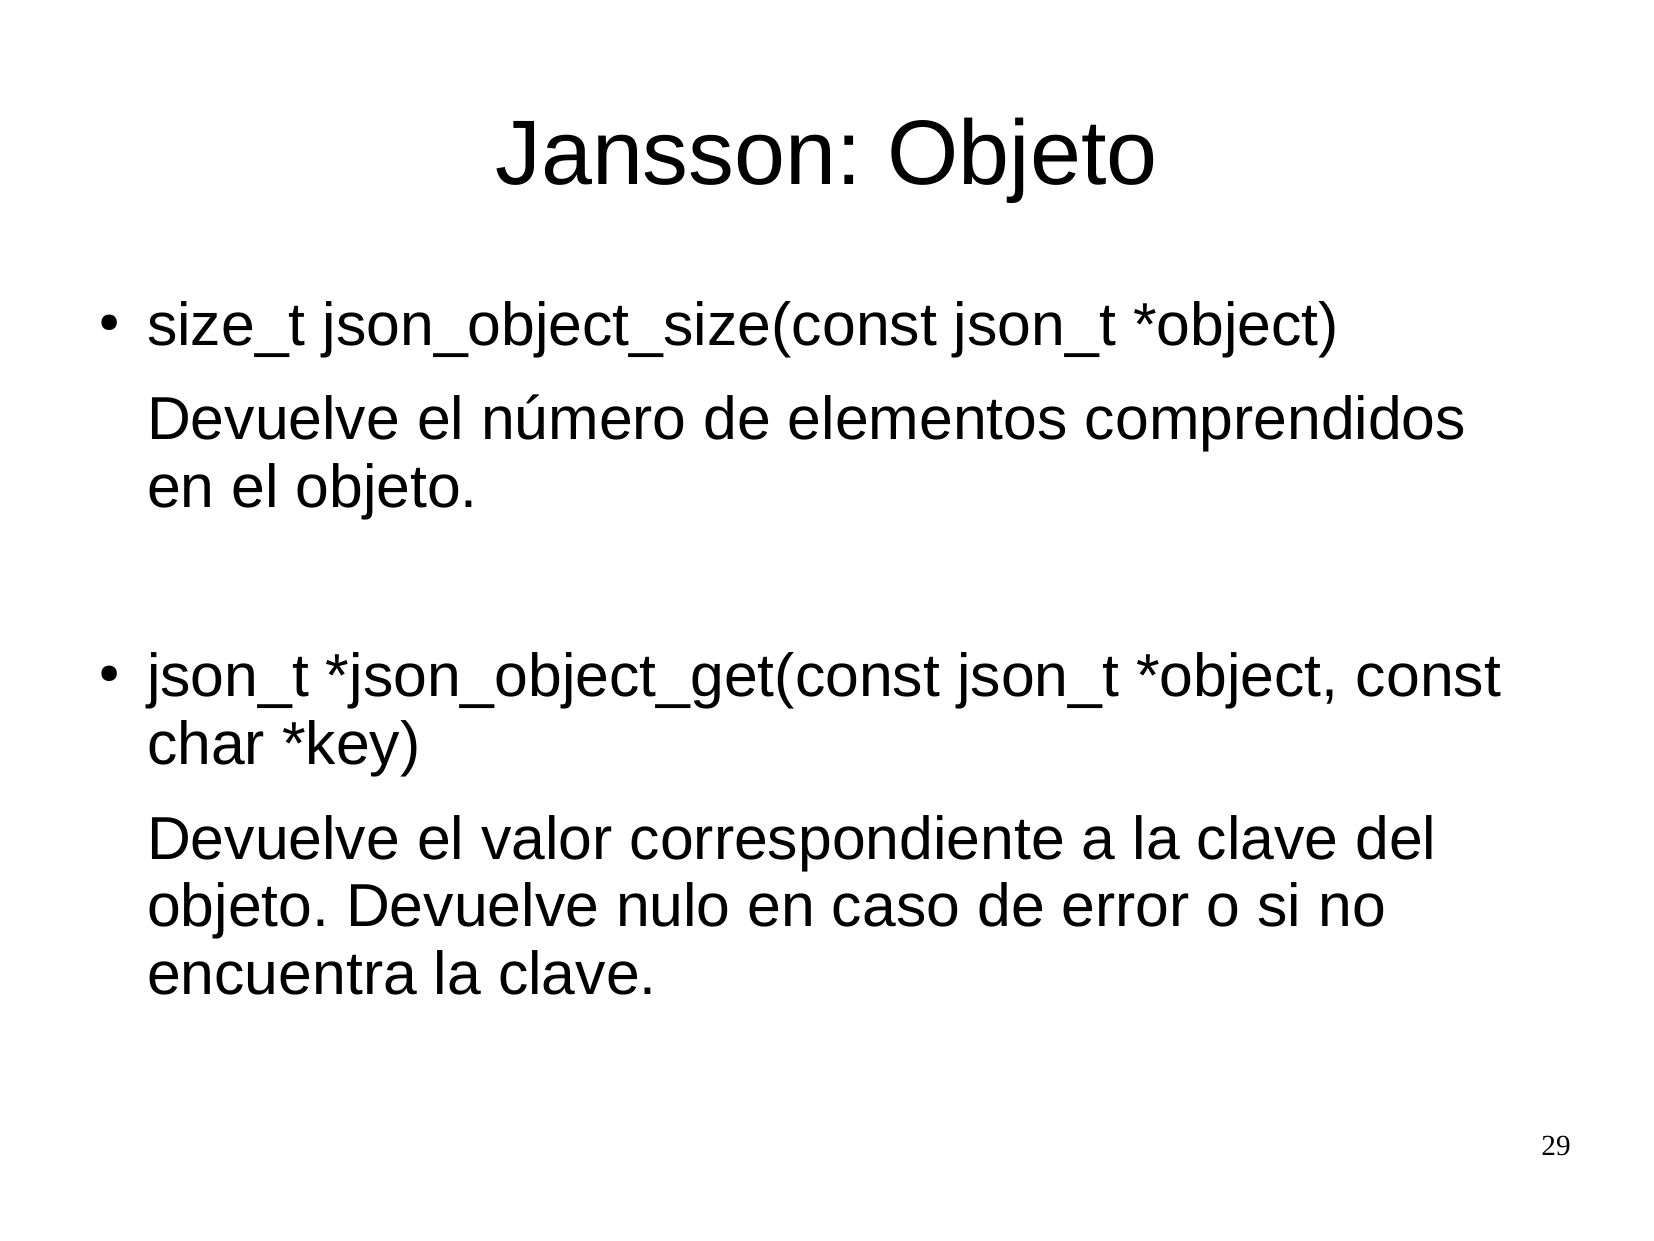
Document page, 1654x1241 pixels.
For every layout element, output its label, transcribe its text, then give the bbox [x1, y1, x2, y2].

title Jansson: Objeto [82, 49, 1571, 257]
list size_t json_object_size(const json_t *object) Devuelve el número de elementos comprendidos en el objeto. json_t *json_object_get(const json_t *object, const char *key) Devuelve el valor correspondiente a la clave del objeto. Devuelve nulo en caso de error o si no encuentra la clave. [82, 290, 1538, 1010]
